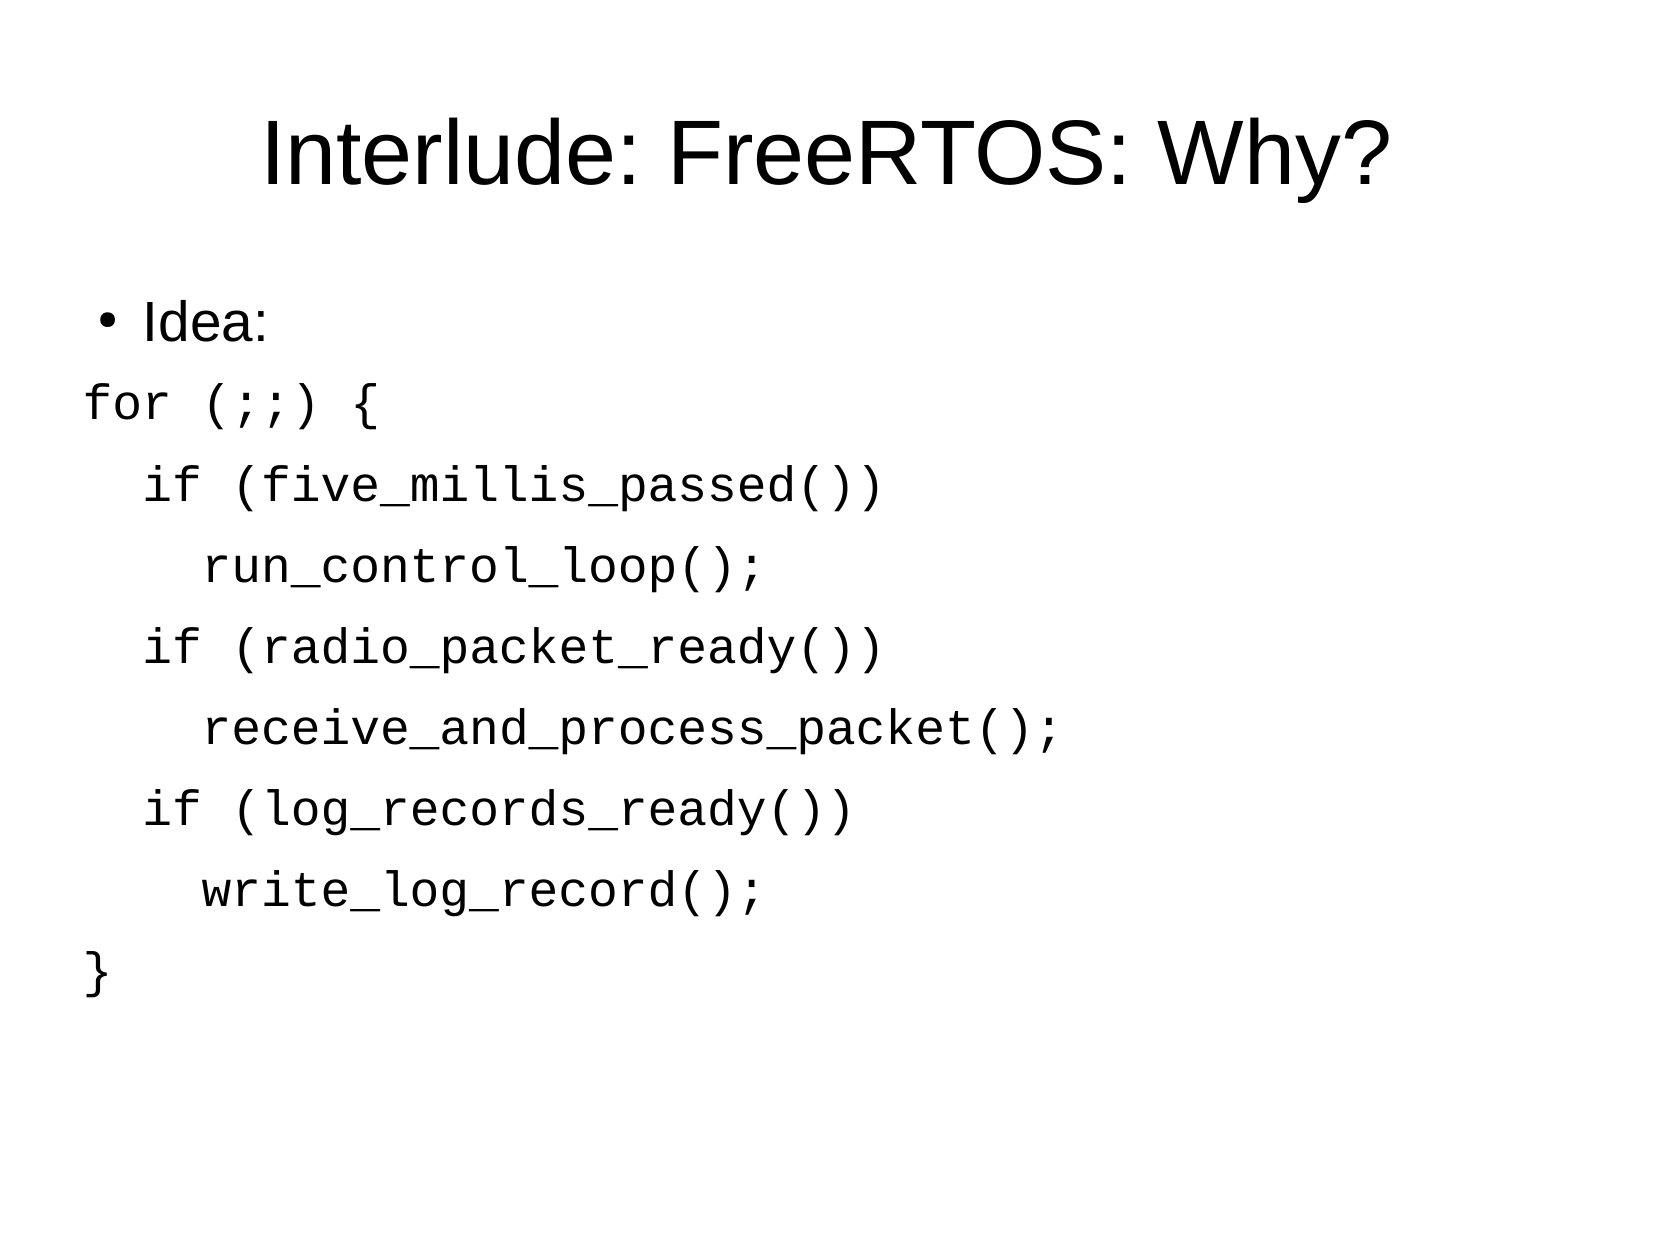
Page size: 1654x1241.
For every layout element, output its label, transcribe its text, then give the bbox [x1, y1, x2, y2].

title Interlude: FreeRTOS: Why? [82, 49, 1571, 257]
list Idea: for (;;) { if (five_millis_passed()) run_control_loop(); if (radio_packet_ready()) receive_and_process_packet(); if (log_records_ready()) write_log_record(); } [82, 290, 1571, 1010]
